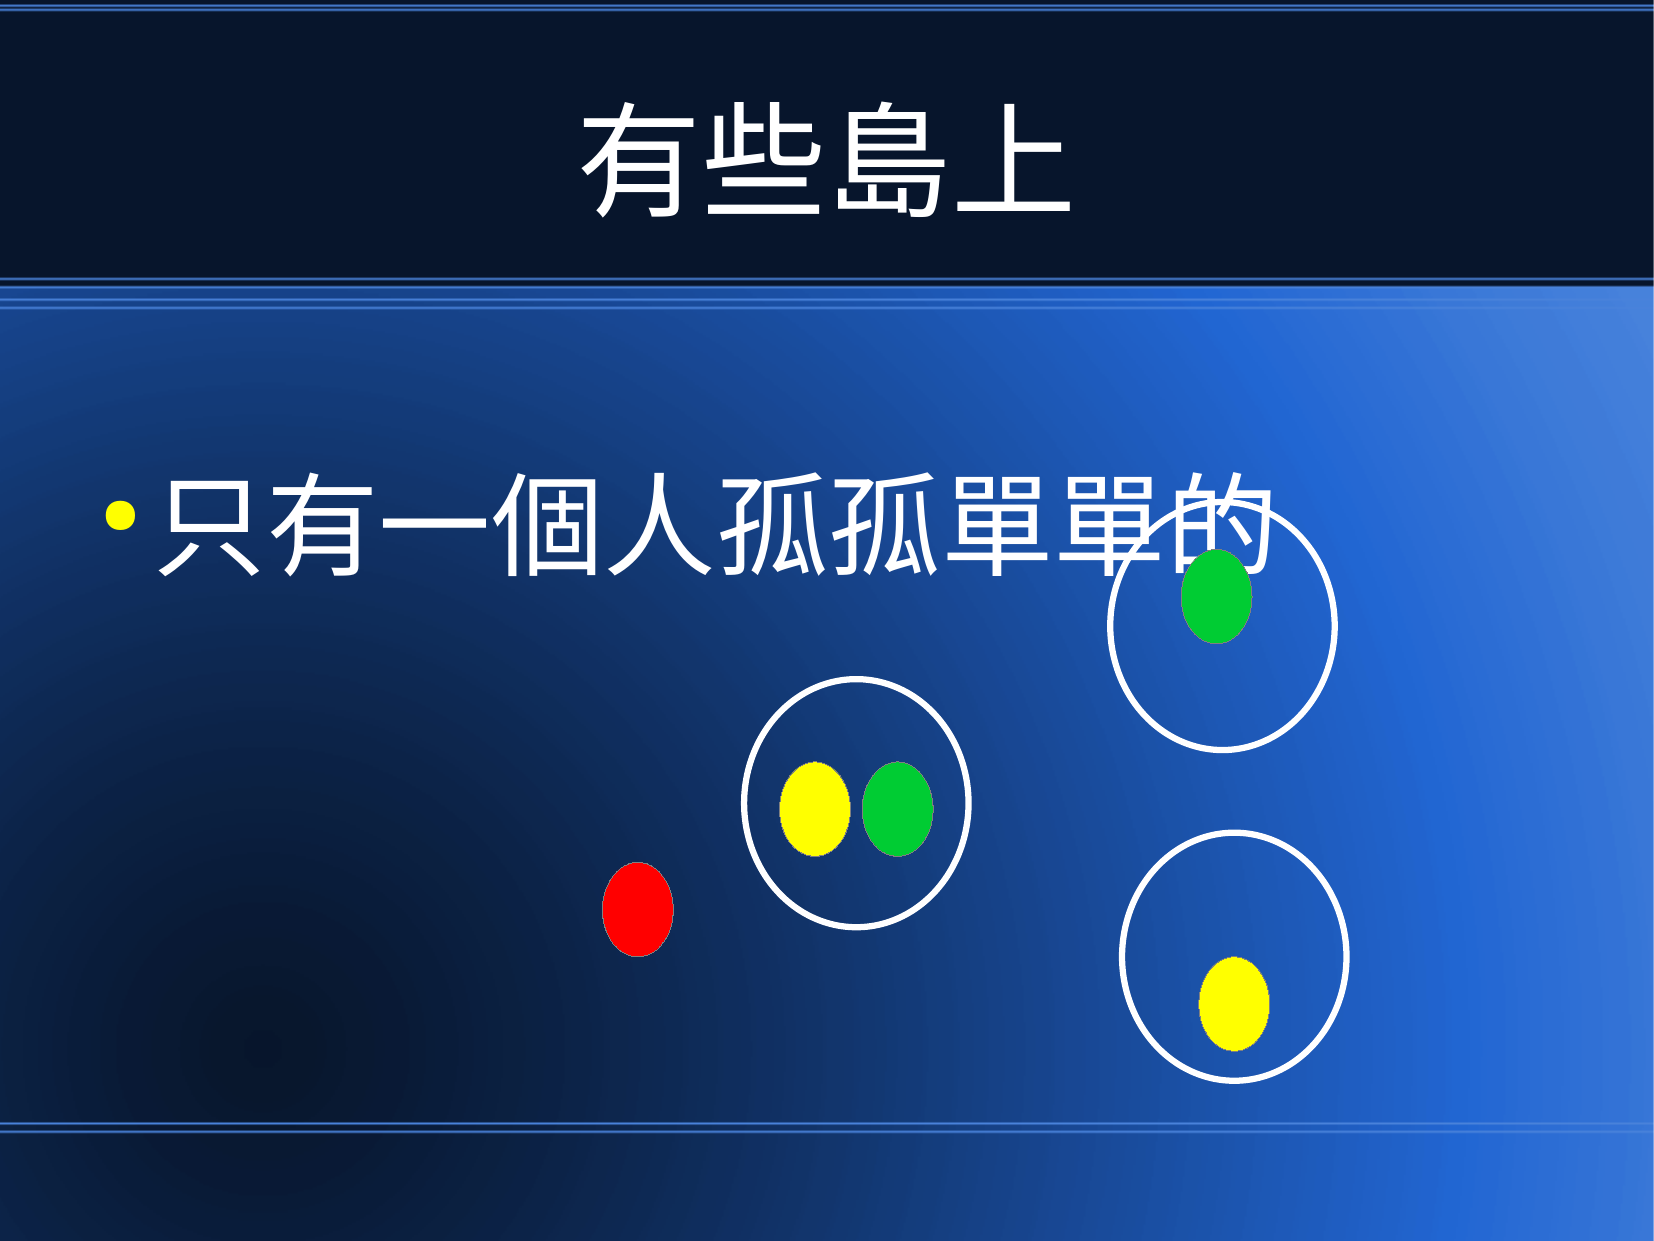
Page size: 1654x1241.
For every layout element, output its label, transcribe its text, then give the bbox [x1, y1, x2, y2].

text_box [1198, 956, 1270, 1052]
picture [0, 0, 1654, 1241]
list 只有一個人孤孤單單的 [82, 355, 1571, 1241]
title 有些島上 [82, 49, 1571, 257]
text_box [602, 862, 674, 957]
text_box [862, 761, 934, 857]
text_box [1181, 549, 1253, 644]
text_box [779, 761, 851, 857]
